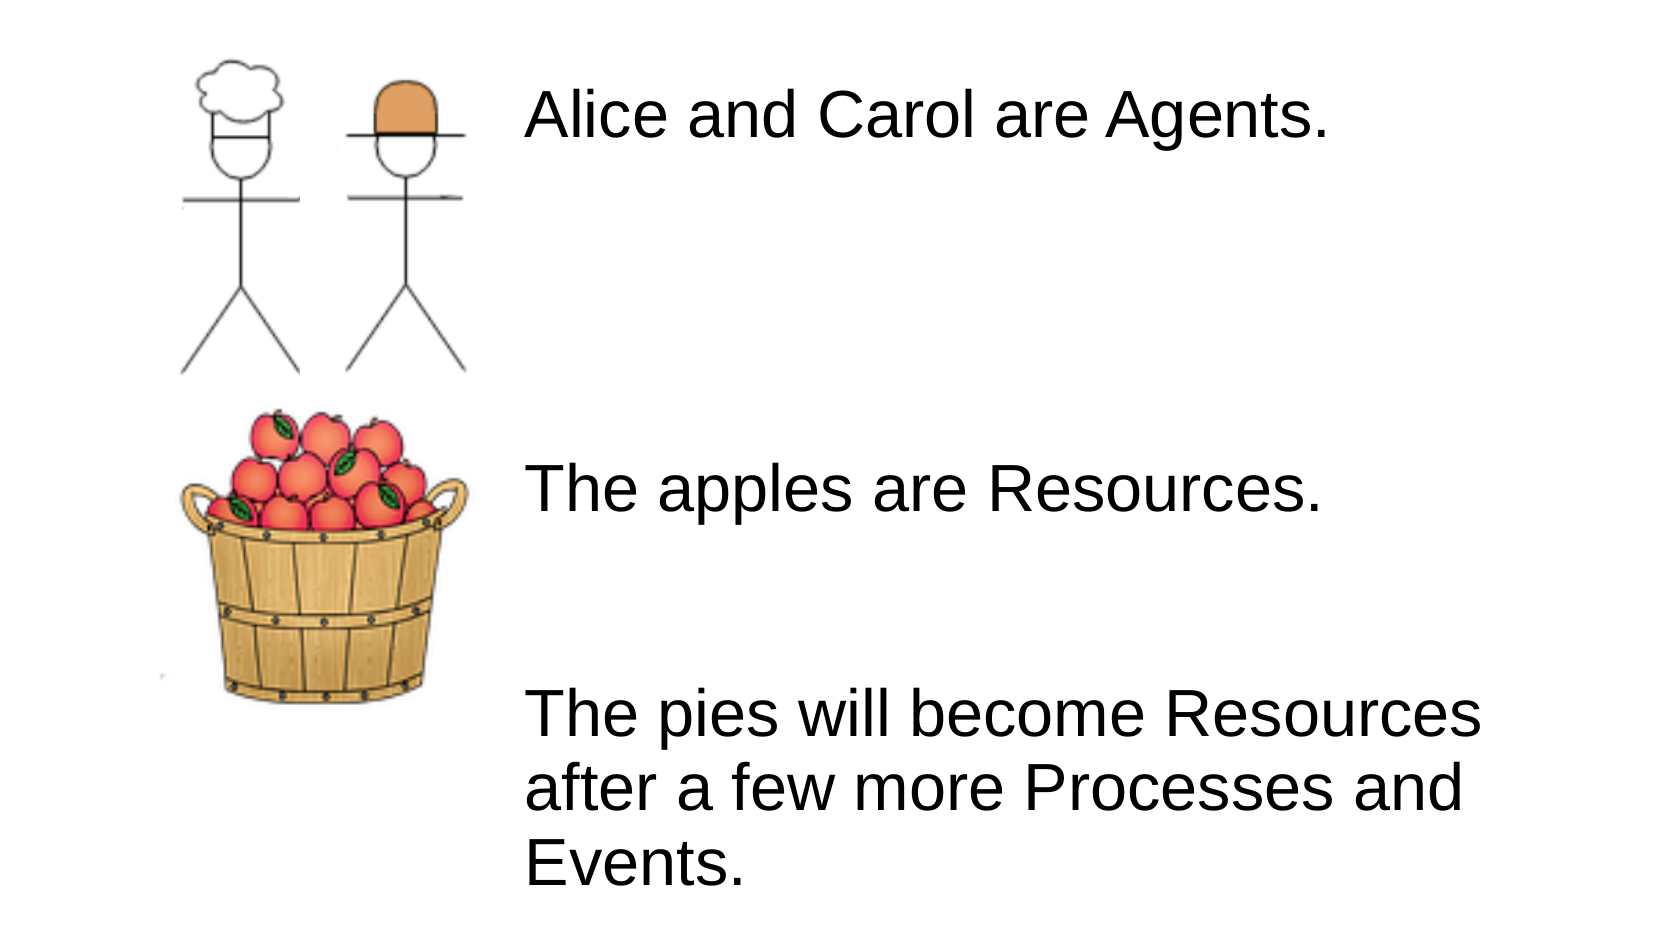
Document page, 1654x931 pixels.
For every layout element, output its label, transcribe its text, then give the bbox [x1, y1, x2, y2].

text_box Alice and Carol are Agents. The apples are Resources. The pies will become Resources after a few more Processes and Events. [510, 69, 1546, 908]
picture [135, 46, 511, 386]
picture [120, 391, 481, 727]
